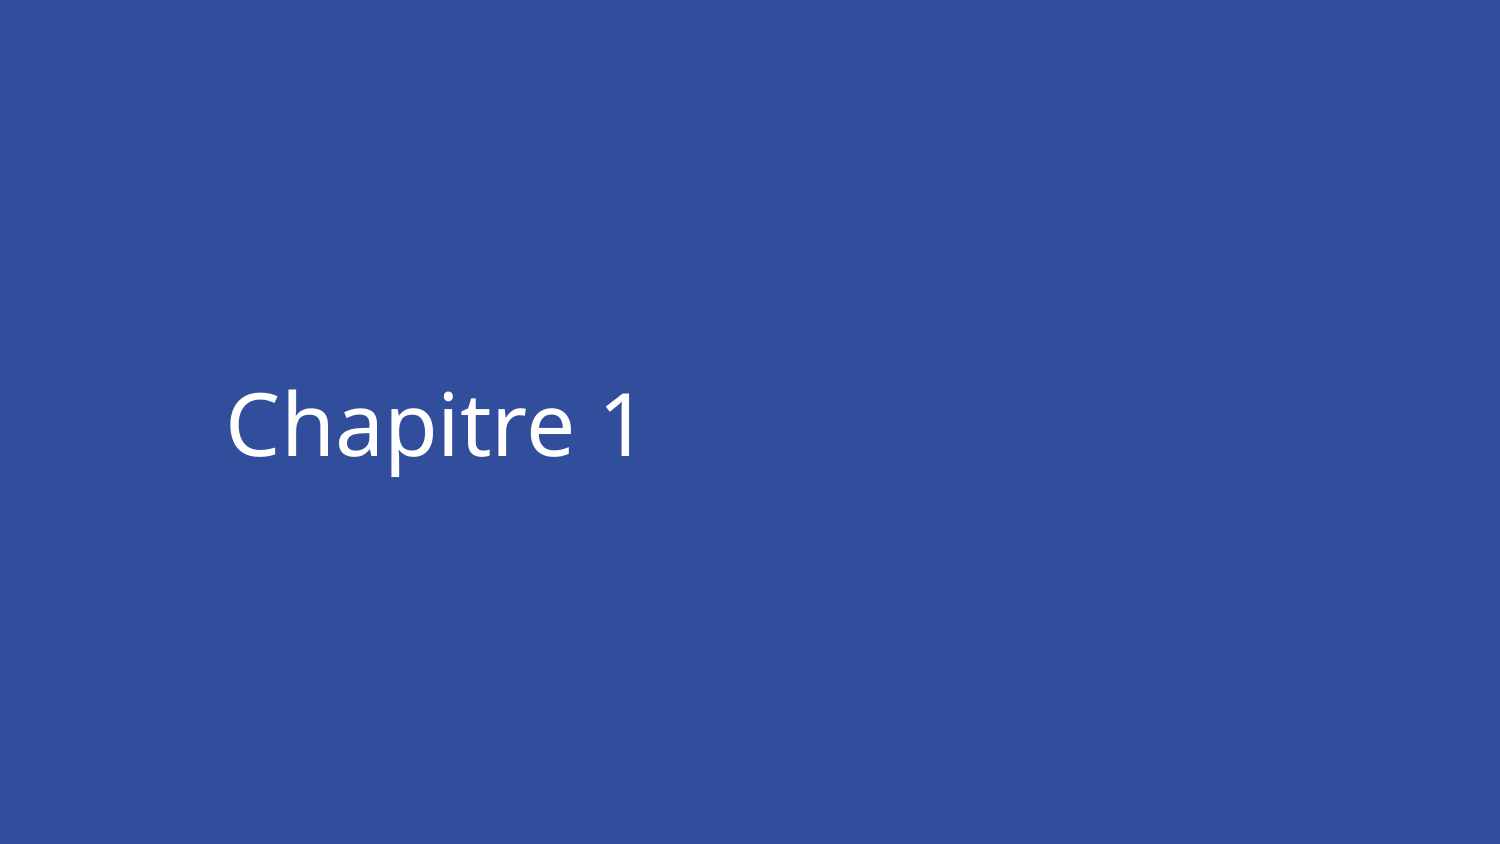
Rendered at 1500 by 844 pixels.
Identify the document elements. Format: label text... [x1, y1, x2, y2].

title Chapitre 1 [221, 279, 1127, 565]
